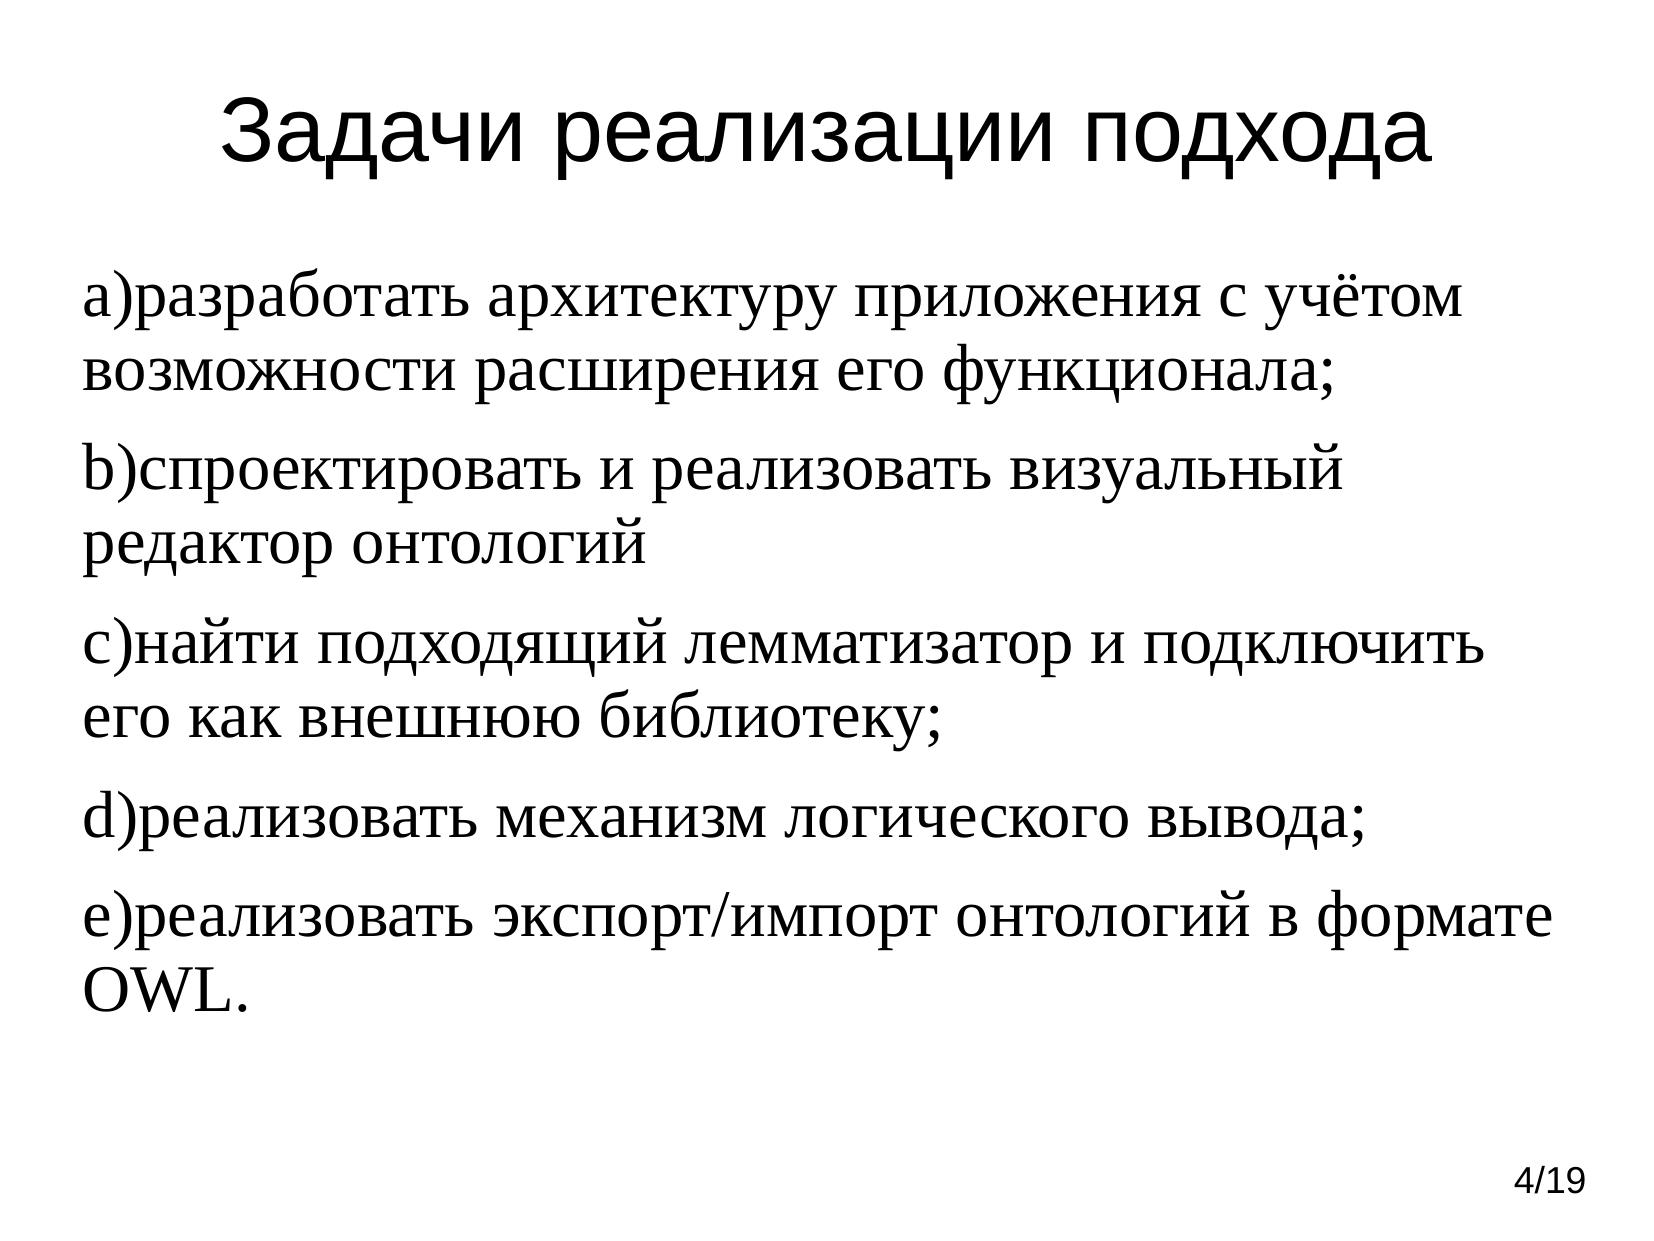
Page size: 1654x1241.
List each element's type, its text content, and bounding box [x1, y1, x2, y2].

title Задачи реализации подхода [82, 25, 1571, 233]
list разработать архитектуру приложения с учётом возможности расширения его функционала; спроектировать и реализовать визуальный редактор онтологий найти подходящий лемматизатор и подключить его как внешнюю библиотеку; реализовать механизм логического вывода; реализовать экспорт/импорт онтологий в формате OWL. [82, 256, 1571, 1170]
text_box <номер>/19 [1476, 1151, 1625, 1241]
